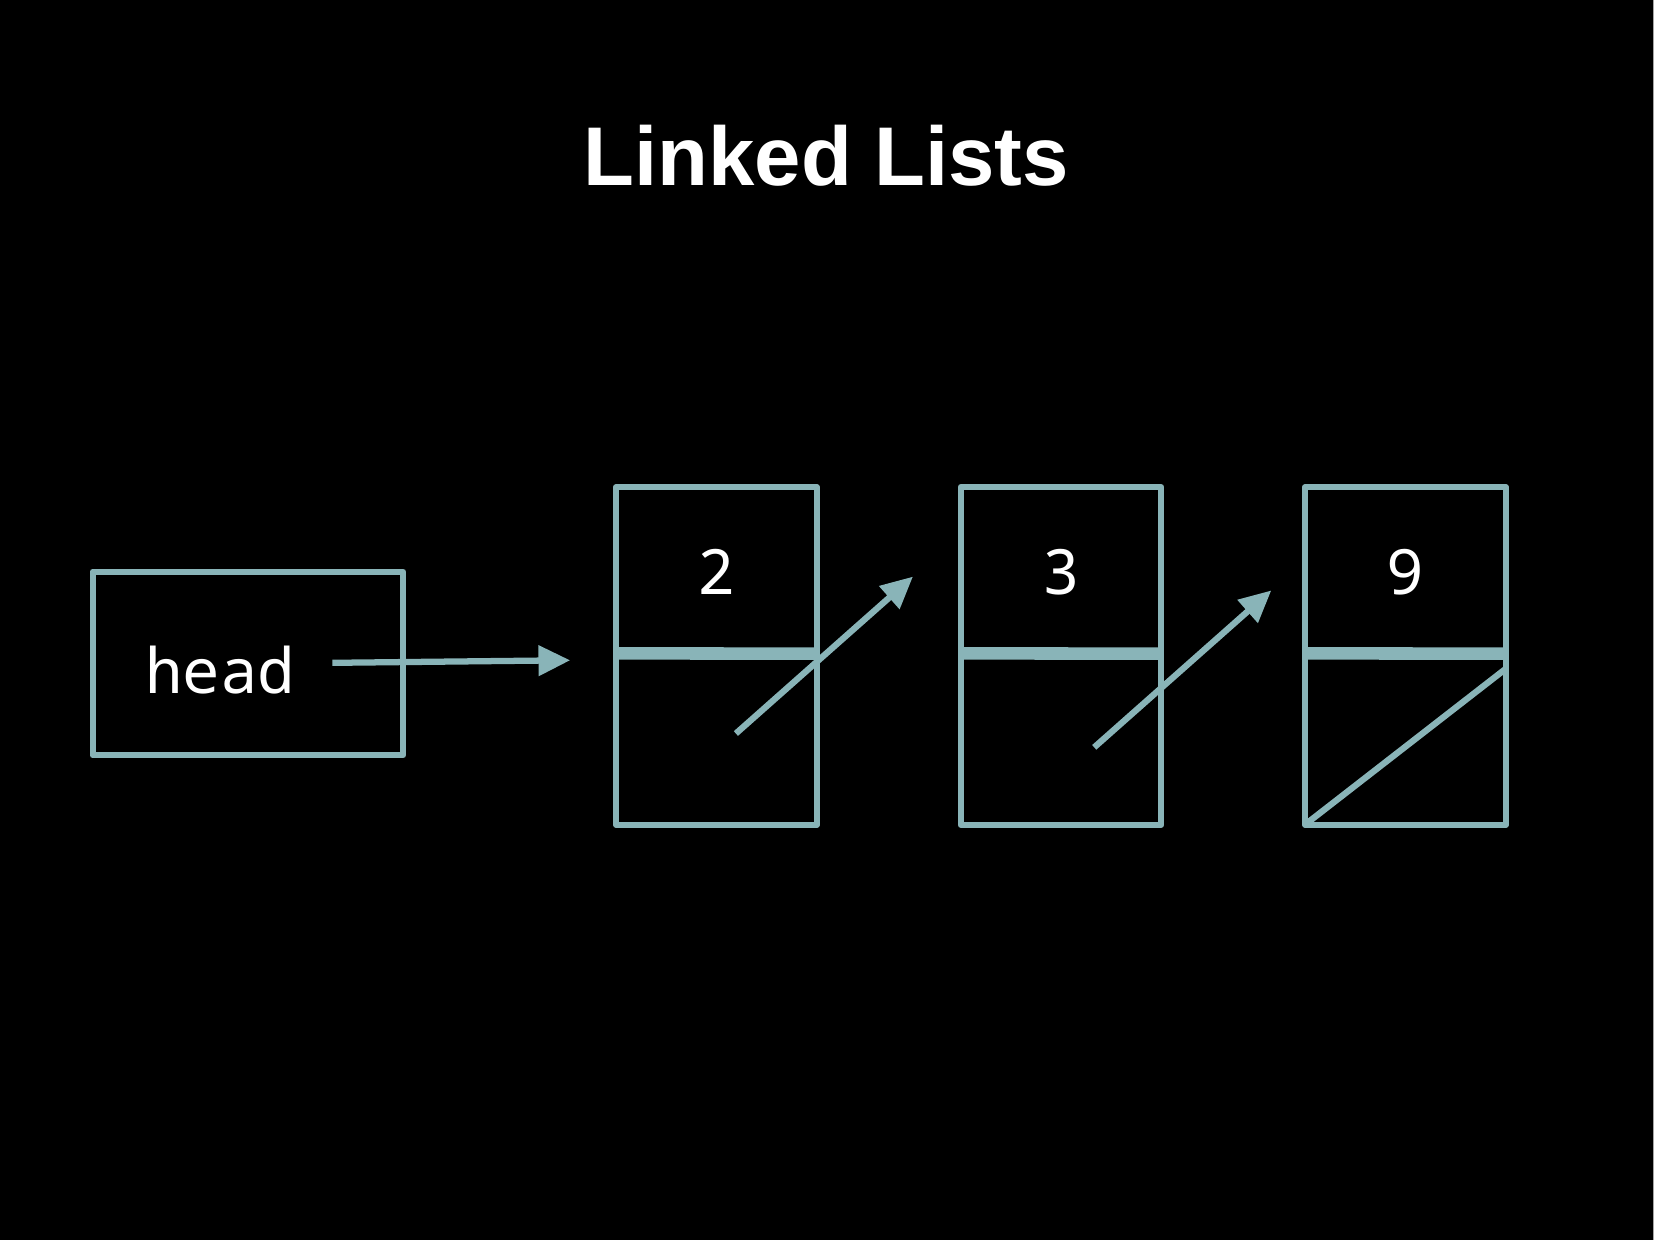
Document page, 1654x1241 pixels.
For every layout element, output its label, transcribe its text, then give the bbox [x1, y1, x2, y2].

text_box 3 [1027, 517, 1122, 613]
text_box head [130, 616, 348, 711]
text_box Linked Lists [109, 46, 1545, 278]
text_box 9 [1371, 517, 1467, 613]
text_box 2 [682, 517, 778, 613]
